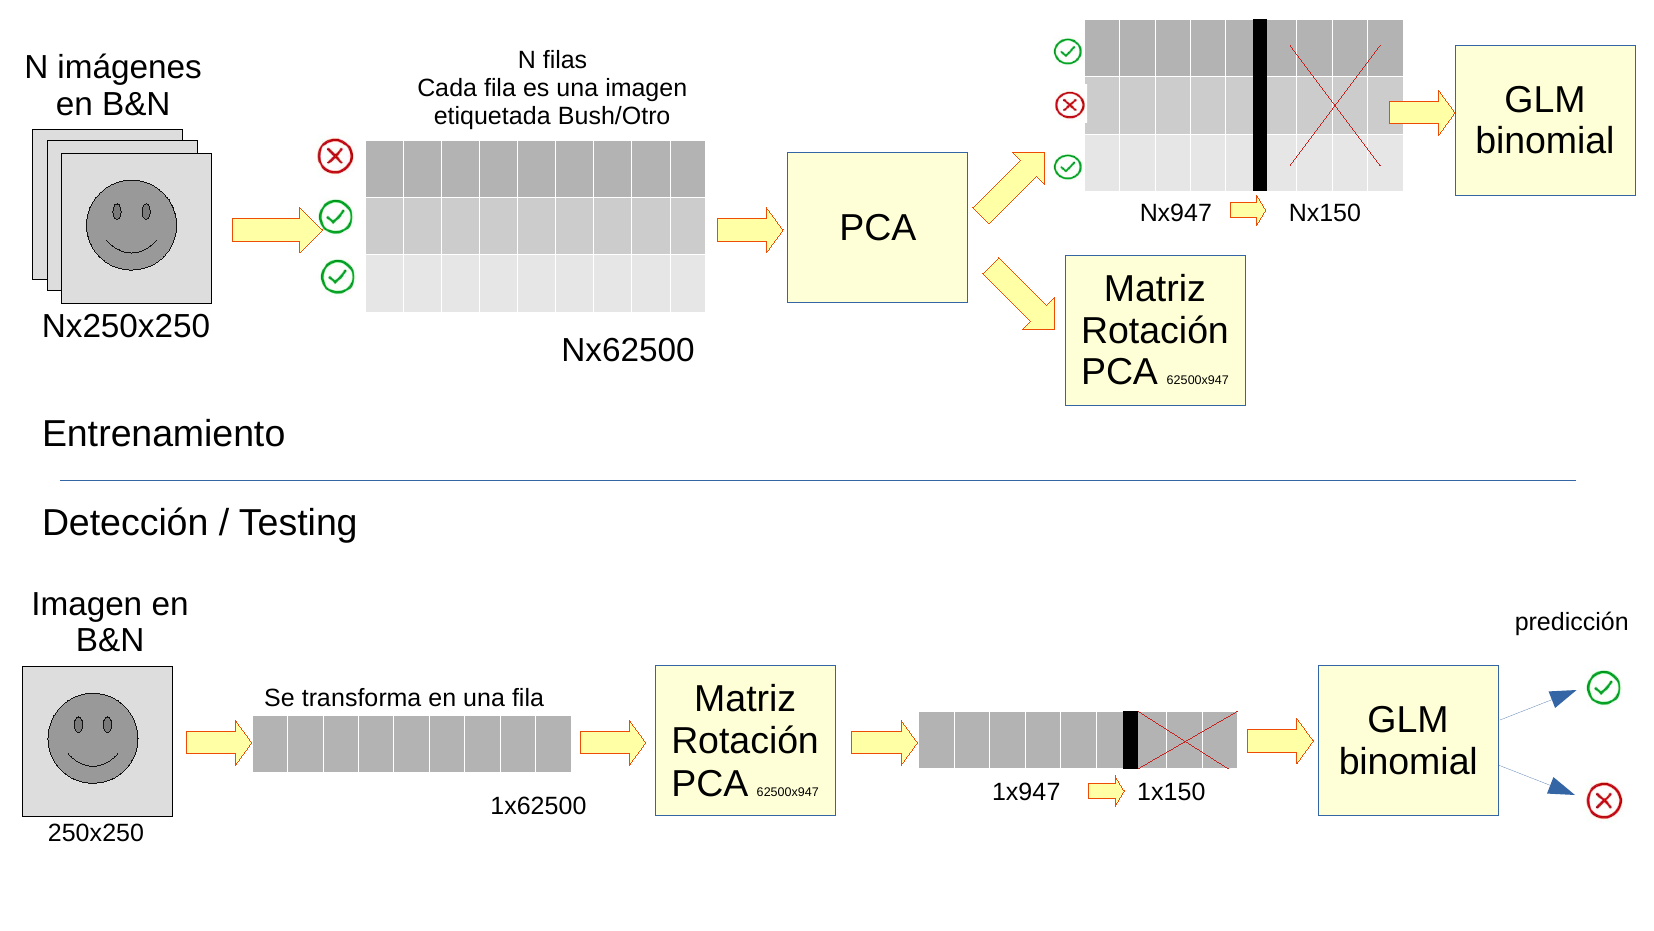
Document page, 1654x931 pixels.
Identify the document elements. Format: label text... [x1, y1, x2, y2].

table_header [366, 141, 403, 197]
table_cell [1368, 77, 1403, 134]
table_cell [632, 198, 670, 254]
text_box [1389, 90, 1455, 136]
text_box Detección / Testing [27, 494, 421, 593]
text_box Matriz Rotación PCA 62500x947 [1065, 255, 1246, 406]
table_cell [366, 255, 403, 312]
text_box Se transforma en una fila [228, 676, 581, 737]
table_cell [1226, 77, 1253, 134]
text_box Entrenamiento [27, 405, 358, 463]
table_cell [1226, 135, 1253, 191]
table_header [594, 141, 631, 197]
text_box Nx250x250 [27, 300, 232, 390]
table_cell [480, 255, 517, 312]
picture [314, 190, 355, 241]
text_box [982, 257, 1055, 330]
table_cell [1333, 77, 1367, 134]
table_cell [404, 255, 441, 312]
table_cell [632, 255, 670, 312]
text_box [1247, 718, 1314, 764]
table_header [1167, 712, 1202, 768]
text_box 250x250 [33, 811, 160, 856]
table_header [394, 716, 429, 772]
table_cell [1191, 135, 1225, 191]
picture [311, 128, 357, 181]
table_cell [1297, 135, 1332, 191]
text_box predicción [1500, 600, 1648, 643]
picture [1580, 772, 1626, 825]
table_header [556, 141, 593, 197]
text_box N filas Cada fila es una imagen etiquetada Bush/Otro [370, 38, 735, 174]
table_header [1120, 20, 1155, 76]
table_cell [480, 198, 517, 254]
table_header [1097, 712, 1123, 768]
text_box 1x62500 [475, 784, 607, 828]
table_header [518, 141, 555, 197]
table_cell [671, 255, 705, 312]
table_cell [1156, 77, 1190, 134]
table_header [1156, 20, 1190, 76]
table_header [324, 716, 358, 772]
text_box N imágenes en B&N [0, 40, 232, 130]
table_header [404, 141, 441, 197]
table_cell [1156, 135, 1190, 191]
table_header [501, 716, 535, 772]
table_header [359, 716, 393, 772]
table_header [955, 712, 989, 768]
picture [1582, 661, 1623, 711]
table_cell [1085, 135, 1119, 191]
table_cell [442, 255, 479, 312]
table_cell [518, 198, 555, 254]
table_cell [1368, 135, 1403, 191]
text_box Imagen en B&N [0, 577, 229, 667]
text_box 1x947 1x150 [977, 769, 1248, 813]
table_cell [671, 198, 705, 254]
table_cell [594, 255, 631, 312]
table_header [1226, 20, 1253, 76]
table_header [990, 712, 1025, 768]
table_cell [518, 255, 555, 312]
picture [316, 250, 357, 300]
text_box [851, 720, 918, 766]
table_cell [556, 198, 593, 254]
text_box [717, 207, 784, 253]
table_header [919, 712, 954, 768]
table_header [465, 716, 500, 772]
text_box Nx947 Nx150 [1125, 191, 1396, 262]
table_header [442, 141, 479, 197]
table_cell [1120, 77, 1155, 134]
table_cell [556, 255, 593, 312]
table_cell [594, 198, 631, 254]
table_header [632, 141, 670, 197]
table_header [1138, 712, 1166, 768]
text_box [232, 207, 323, 253]
table_cell [366, 198, 403, 254]
text_box [580, 720, 646, 766]
table_cell [1267, 77, 1296, 134]
picture [1050, 84, 1088, 123]
table_cell [1191, 77, 1225, 134]
table_cell [1297, 77, 1332, 134]
table_cell [1120, 135, 1155, 191]
table_header [1061, 712, 1096, 768]
table_cell [1333, 135, 1367, 191]
picture [1050, 31, 1084, 69]
table_cell [1085, 77, 1119, 134]
table_header [1267, 20, 1296, 76]
table_cell [1267, 135, 1296, 191]
table_header [1297, 20, 1332, 76]
picture [1050, 147, 1084, 184]
text_box Nx62500 [546, 324, 731, 377]
table_header [1026, 712, 1060, 768]
table_header [1368, 20, 1403, 76]
table_header [1191, 20, 1225, 76]
table_header [536, 716, 571, 772]
table_header [480, 141, 517, 197]
table_header [671, 141, 705, 197]
text_box [972, 152, 1045, 224]
table_header [1203, 712, 1237, 768]
table_cell [404, 198, 441, 254]
text_box [1230, 195, 1266, 226]
text_box Matriz Rotación PCA 62500x947 [655, 665, 836, 816]
table_header [430, 716, 464, 772]
text_box PCA [787, 152, 968, 303]
table_header [253, 716, 287, 772]
text_box GLM binomial [1318, 665, 1499, 816]
table_header [1333, 20, 1367, 76]
text_box GLM binomial [1455, 45, 1636, 196]
table_cell [442, 198, 479, 254]
text_box [186, 720, 252, 766]
table_header [1085, 20, 1119, 76]
text_box [32, 130, 212, 300]
text_box [22, 667, 173, 817]
table_header [288, 716, 323, 772]
